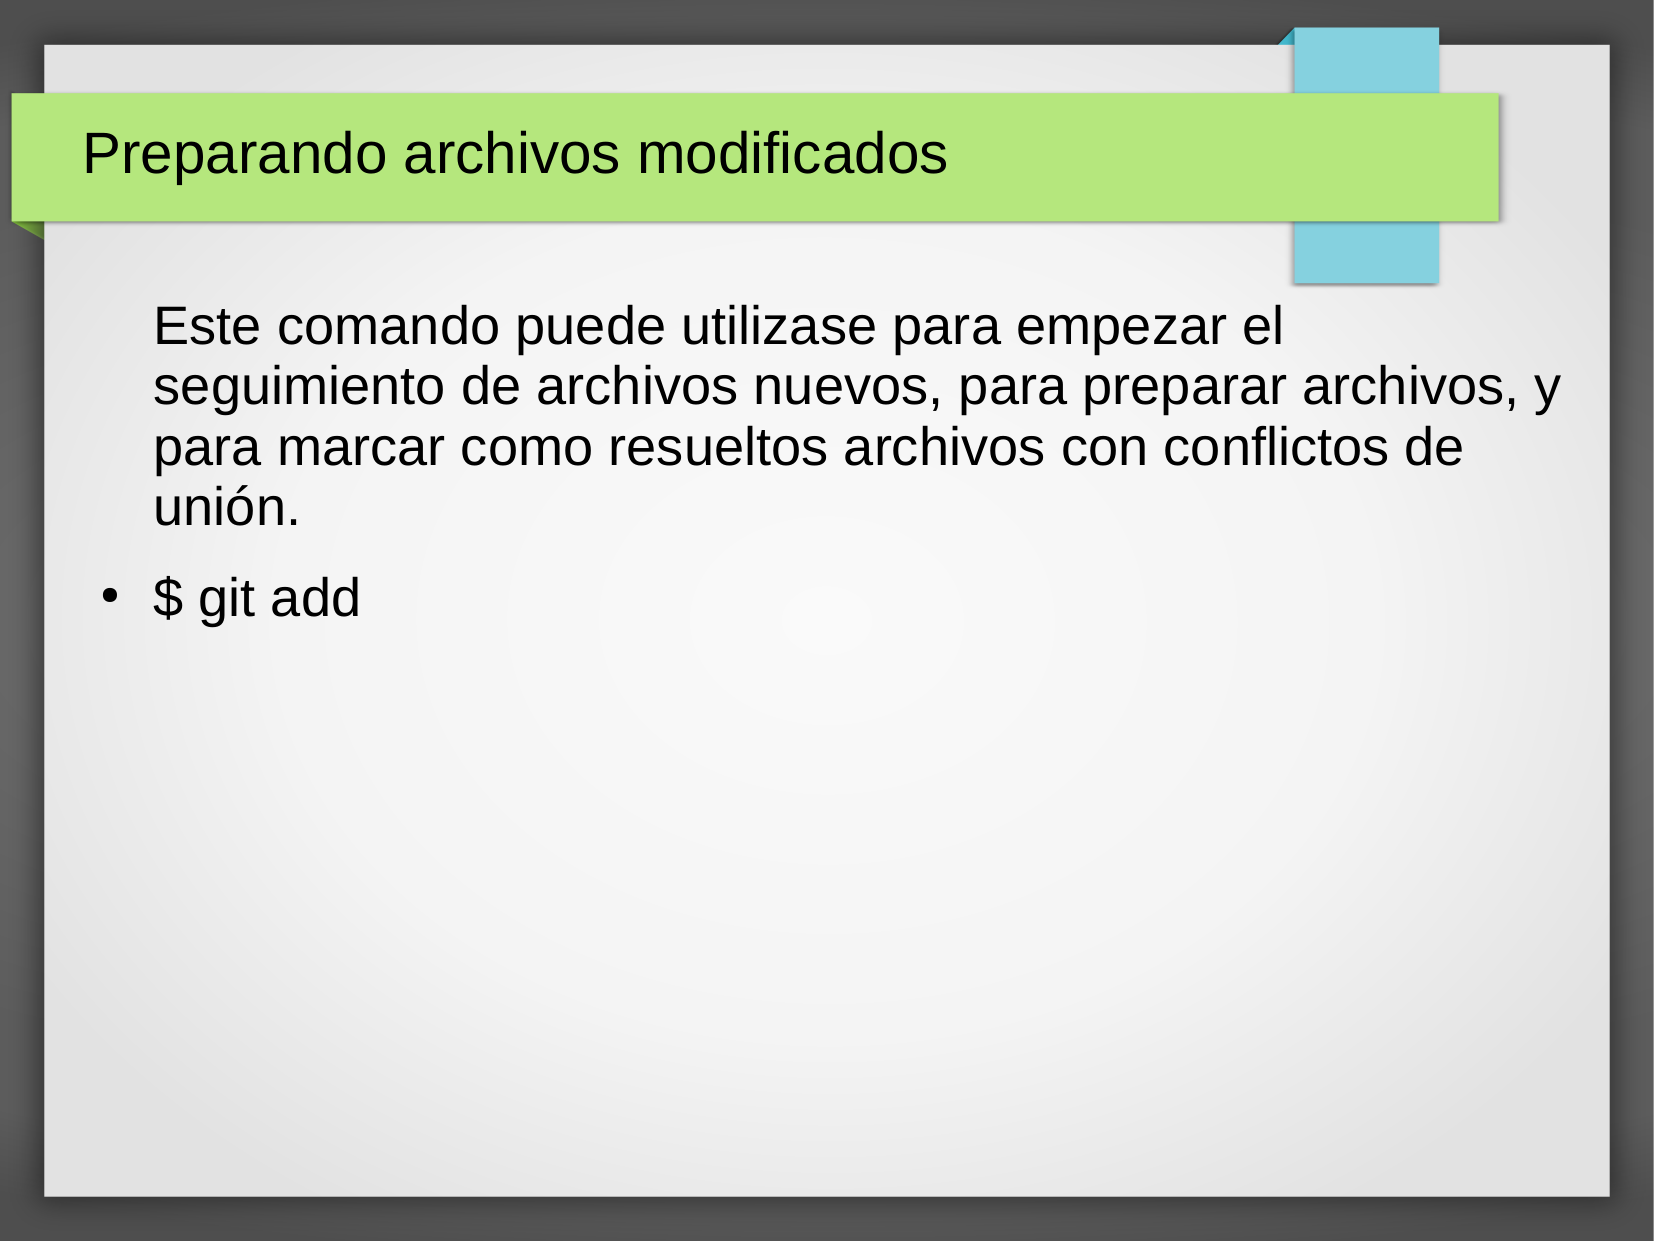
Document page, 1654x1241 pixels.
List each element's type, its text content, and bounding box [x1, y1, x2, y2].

title Preparando archivos modificados [82, 94, 1264, 213]
picture [0, 0, 1654, 1241]
list Este comando puede utilizase para empezar el seguimiento de archivos nuevos, para preparar archivos, y para marcar como resueltos archivos con conflictos de unión. $ git add [82, 295, 1571, 1015]
